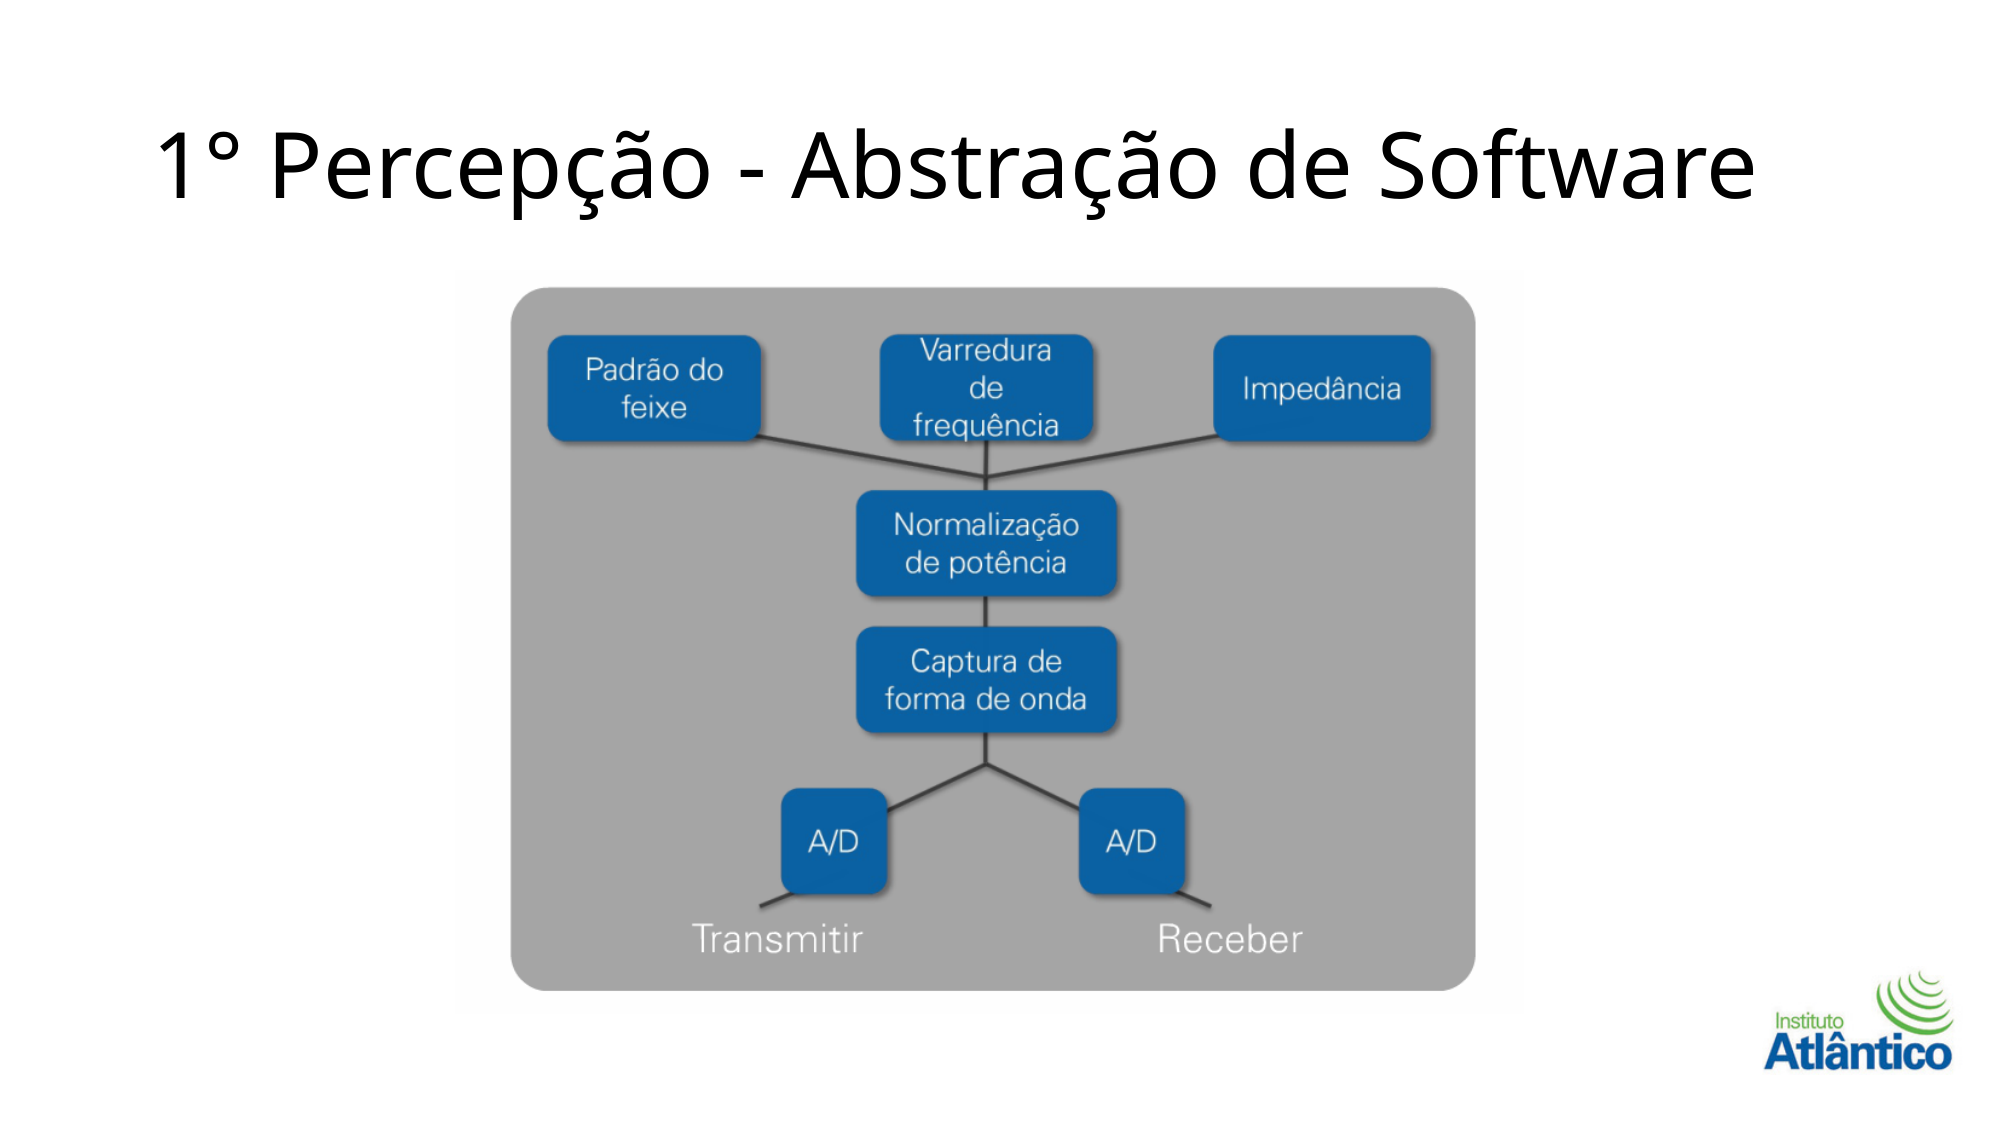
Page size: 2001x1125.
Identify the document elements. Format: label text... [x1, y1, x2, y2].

title 1° Percepção - Abstração de Software [137, 59, 1863, 278]
picture [1717, 930, 2000, 1120]
picture [455, 270, 1524, 1014]
